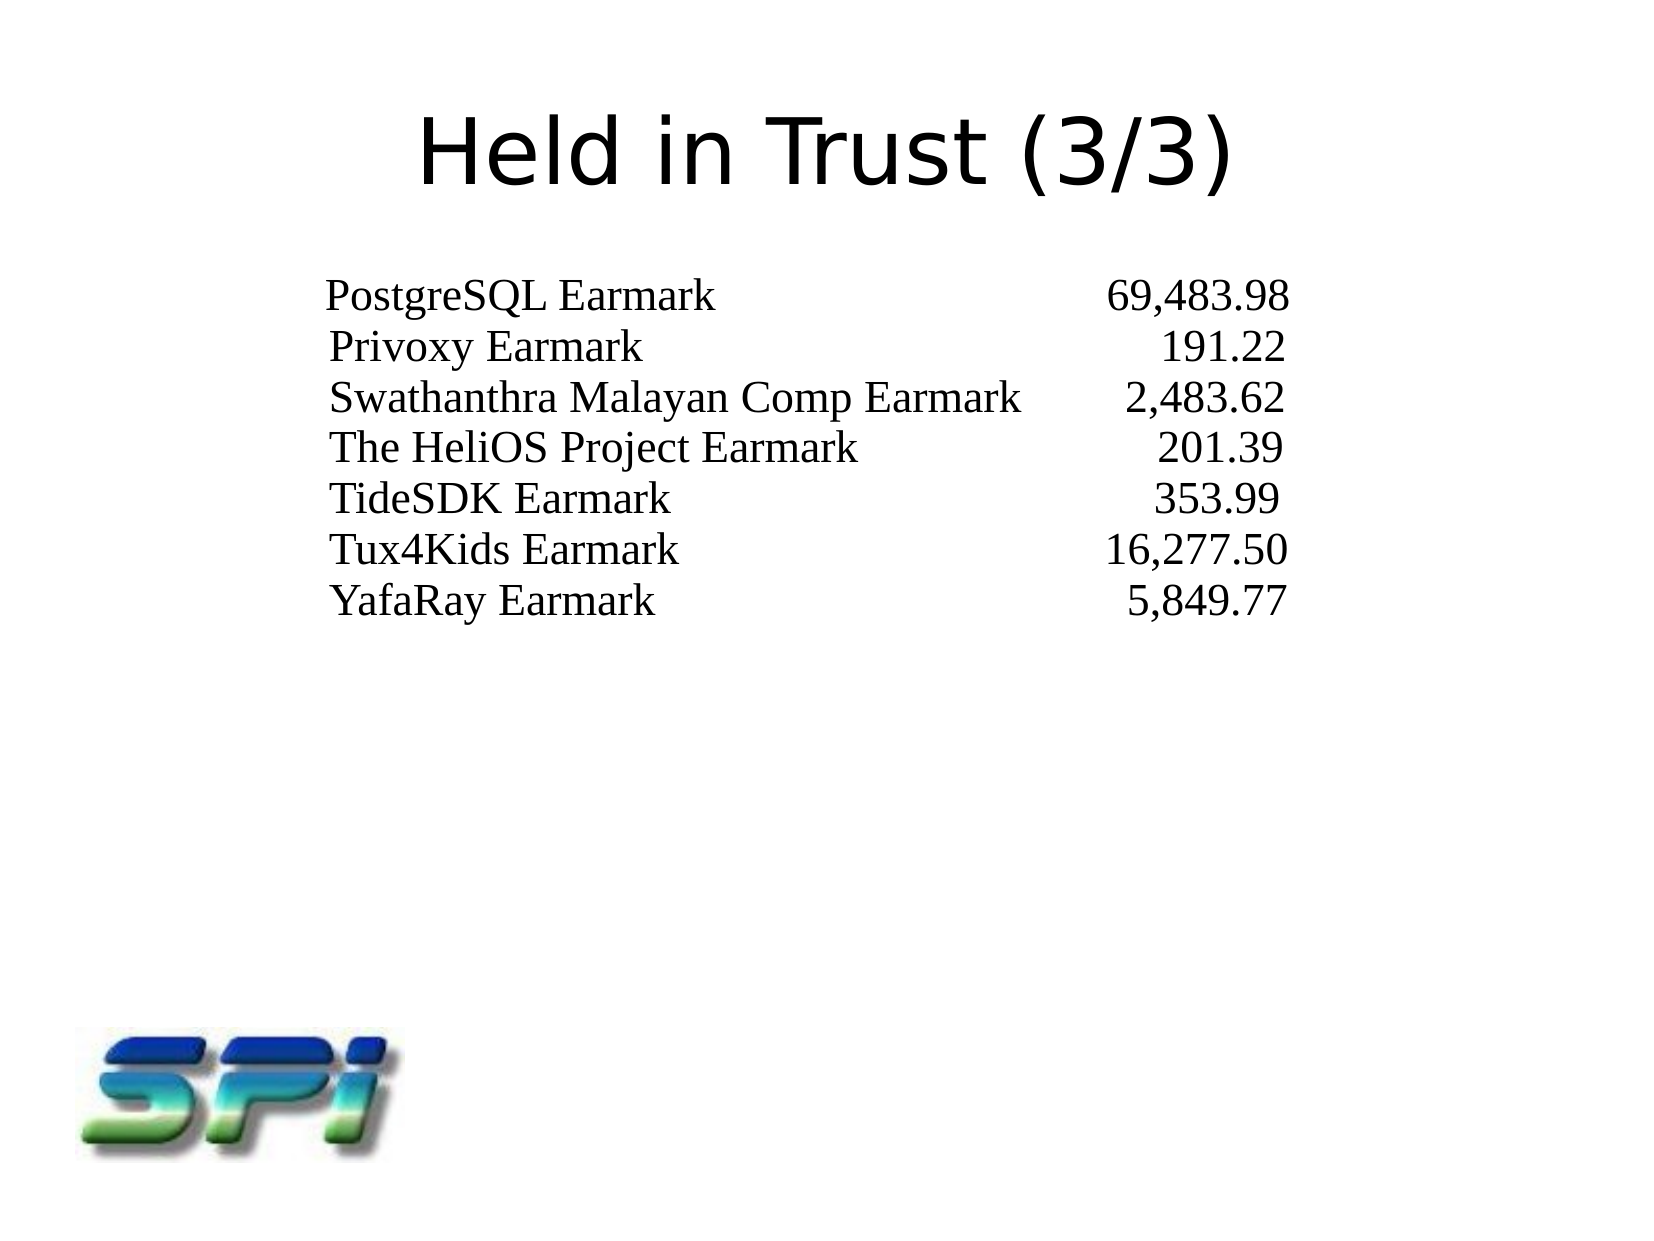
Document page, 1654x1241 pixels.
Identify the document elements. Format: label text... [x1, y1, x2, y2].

text_box PostgreSQL Earmark 69,483.98 Privoxy Earmark 191.22 Swathanthra Malayan Comp Earmark 2,483.62 The HeliOS Project Earmark 201.39 TideSDK Earmark 353.99 Tux4Kids Earmark 16,277.50 YafaRay Earmark 5,849.77 [187, 262, 1605, 937]
picture [75, 1027, 405, 1163]
title Held in Trust (3/3) [82, 49, 1571, 257]
